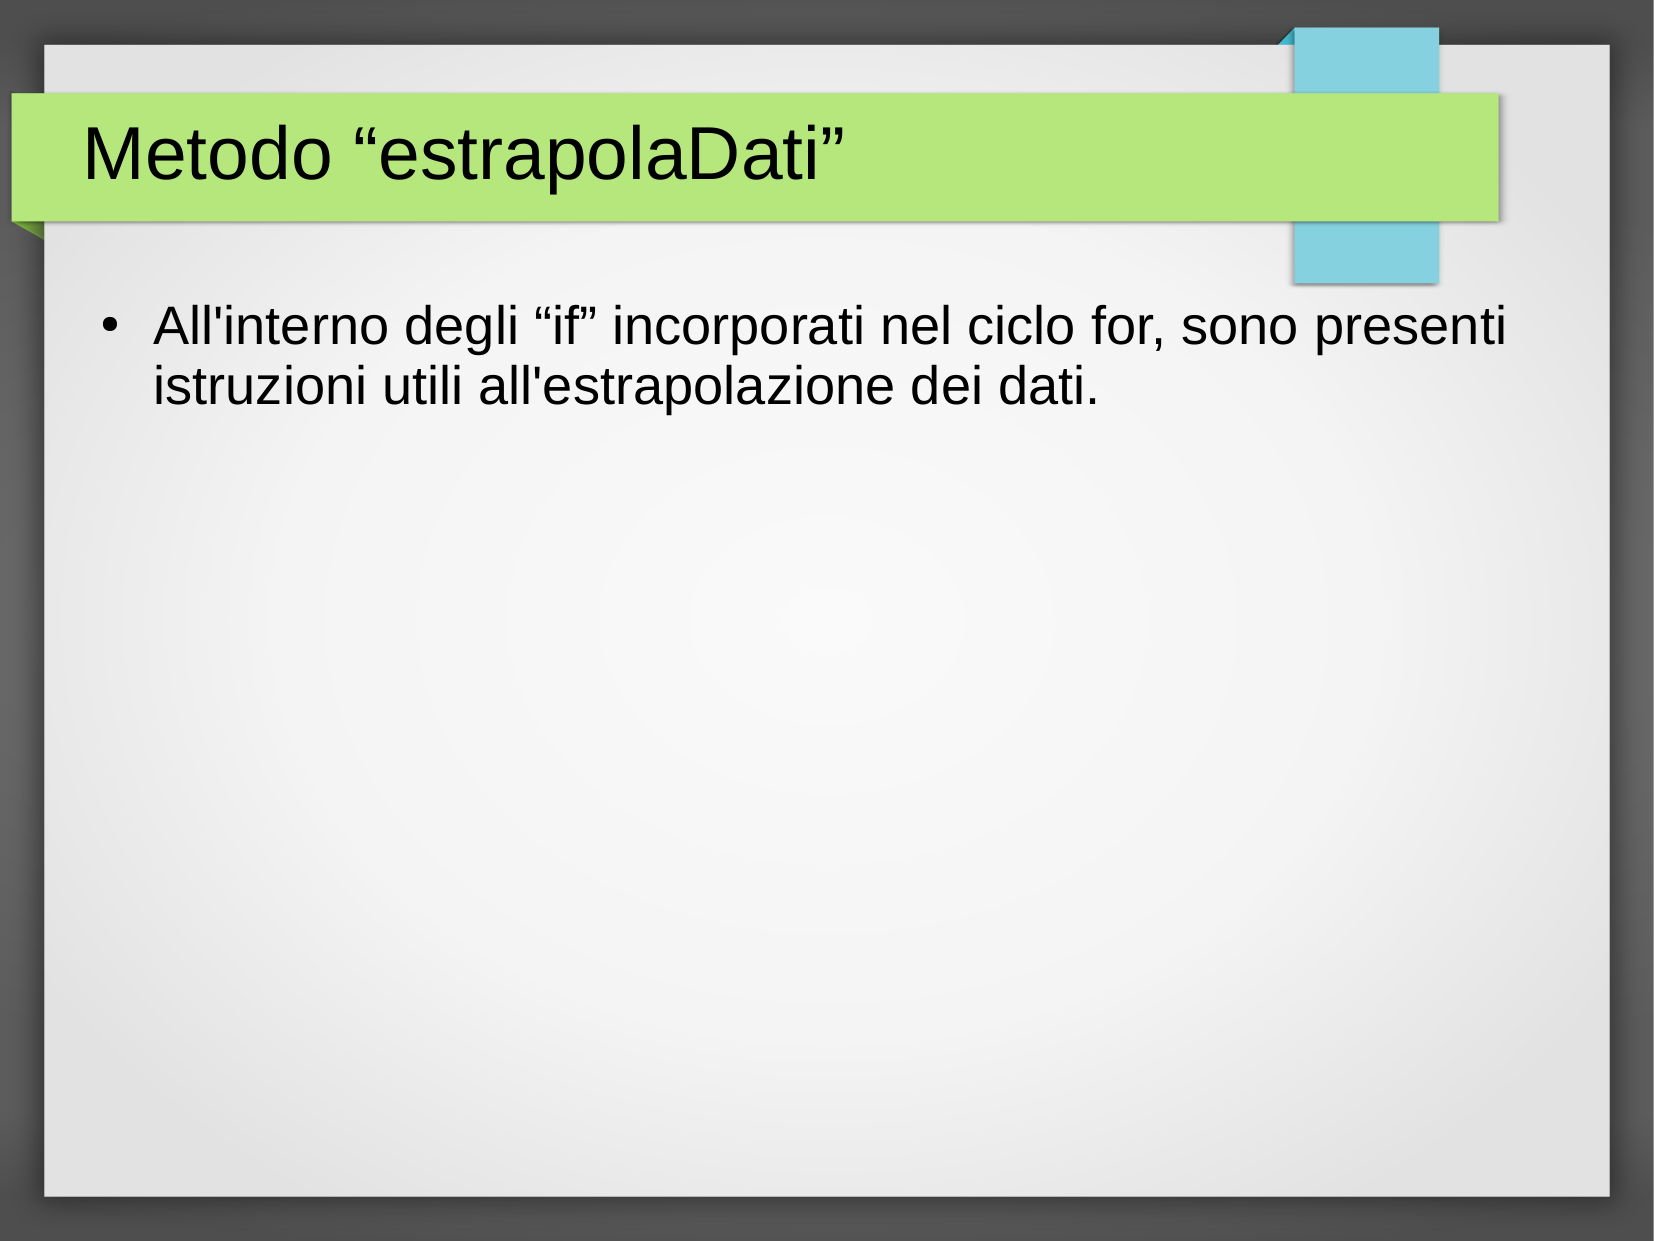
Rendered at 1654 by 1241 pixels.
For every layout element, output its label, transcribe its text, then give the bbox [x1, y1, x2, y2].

picture [0, 0, 1654, 1241]
title Metodo “estrapolaDati” [82, 94, 1264, 213]
list All'interno degli “if” incorporati nel ciclo for, sono presenti istruzioni utili all'estrapolazione dei dati. [82, 295, 1571, 1015]
